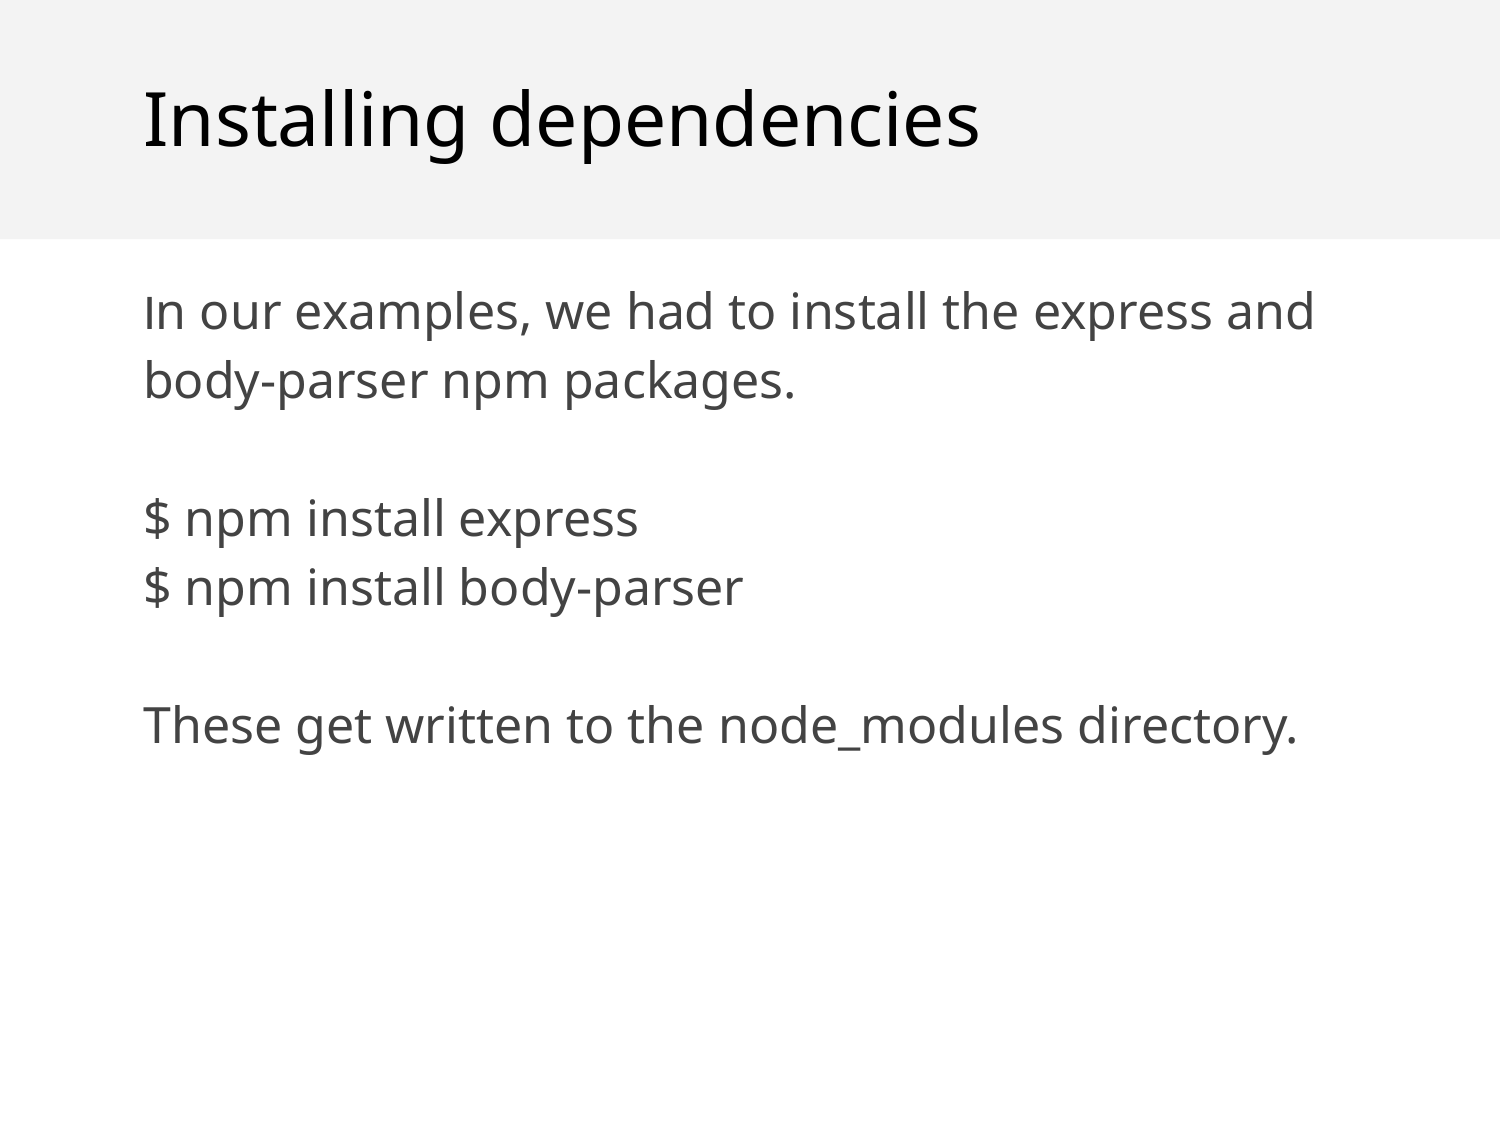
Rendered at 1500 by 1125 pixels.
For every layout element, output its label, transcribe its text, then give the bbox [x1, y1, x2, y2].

list In our examples, we had to install the express and body-parser npm packages. $ npm install express $ npm install body-parser These get written to the node_modules directory. [128, 255, 1372, 1004]
title Installing dependencies [128, 56, 1372, 183]
